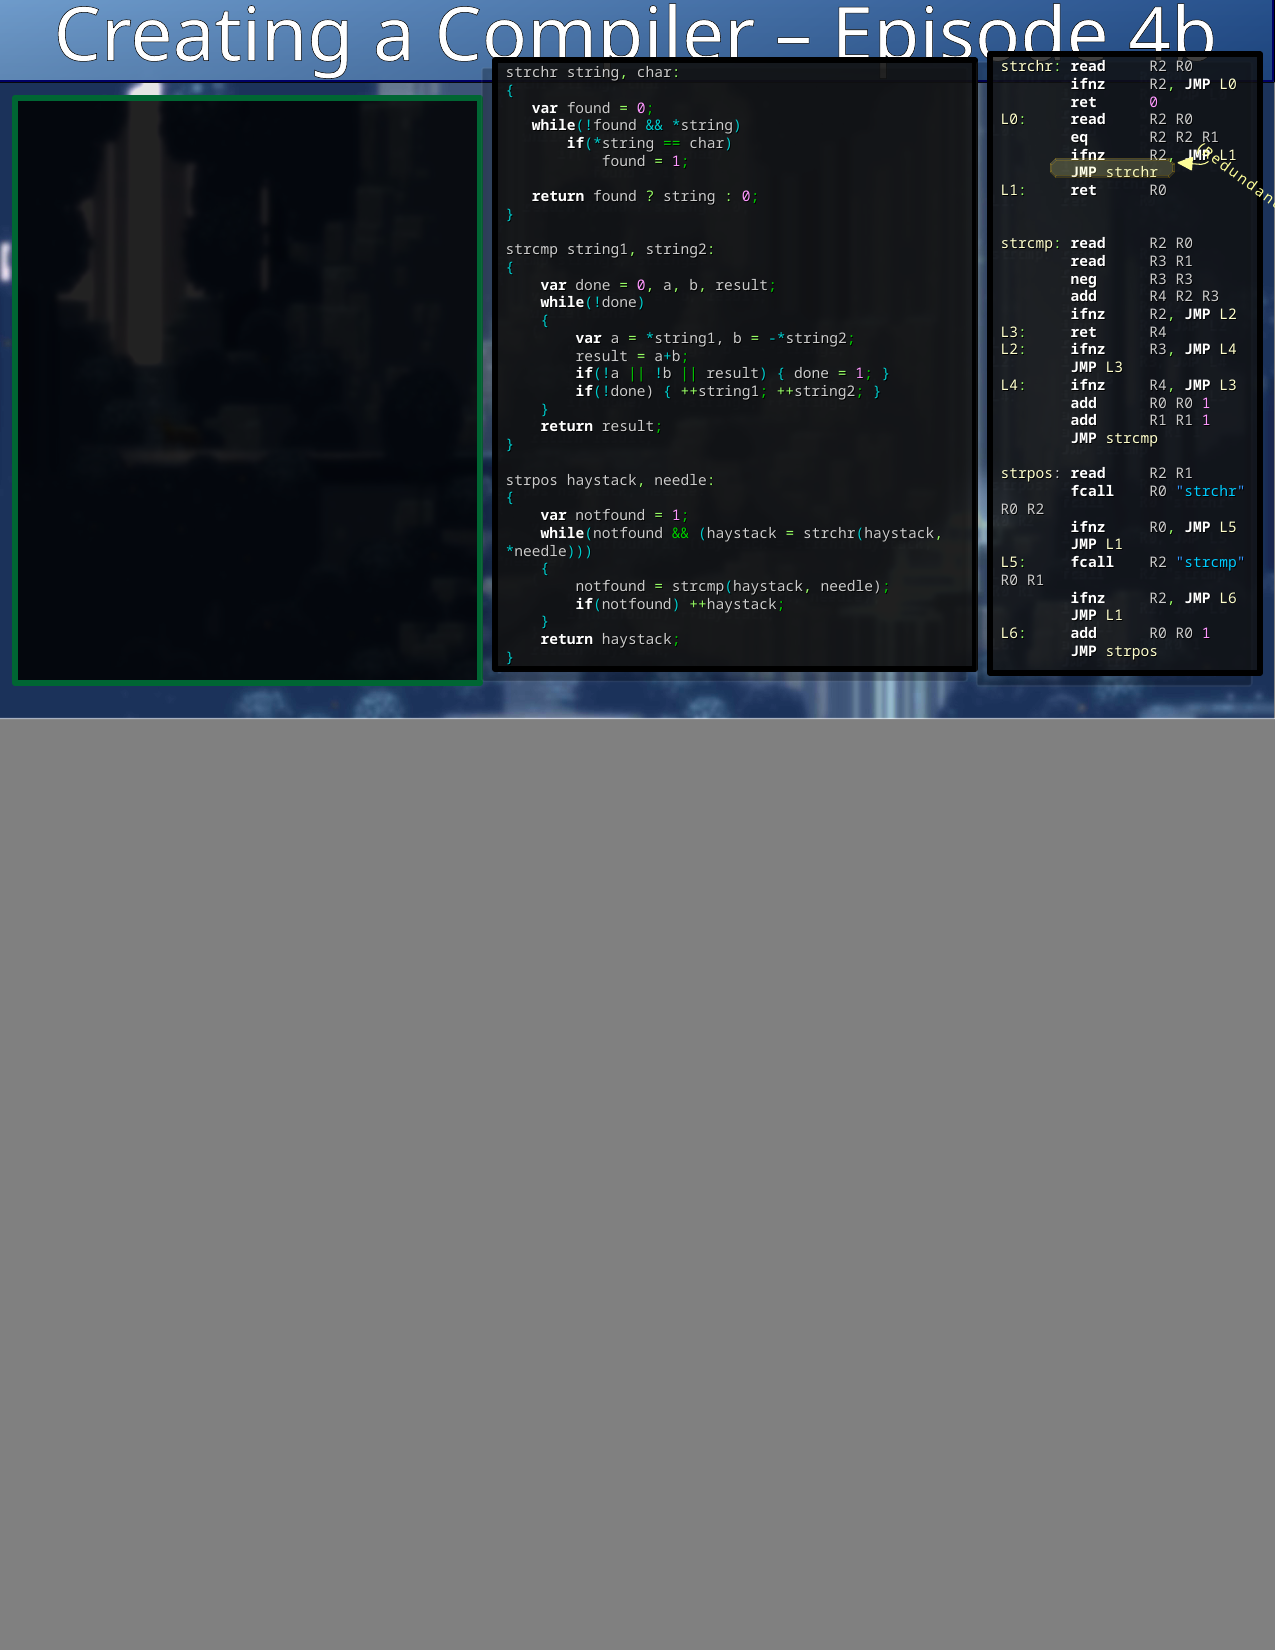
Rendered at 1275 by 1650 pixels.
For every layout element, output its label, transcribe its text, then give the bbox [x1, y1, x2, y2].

text_box [1050, 159, 1175, 178]
title Creating a Compiler – Episode 4b [0, 0, 1274, 82]
picture [1263, 83, 1274, 178]
text_box strchr: read R2 R0 ifnz R2, JMP L0 ret 0 L0: read R2 R0 eq R2 R2 R1 ifnz R2, JMP L1 JMP strchr L1: ret R0 strcmp: read R2 R0 read R3 R1 neg R3 R3 add R4 R2 R3 ifnz R2, JMP L2 L3: ret R4 L2: ifnz R3, JMP L4 JMP L3 L4: ifnz R4, JMP L3 add R0 R0 1 add R1 R1 1 JMP strcmp strpos: read R2 R1 fcall R0 "strchr" R0 R2 ifnz R0, JMP L5 JMP L1 L5: fcall R2 "strcmp" R0 R1 ifnz R2, JMP L6 JMP L1 L6: add R0 R0 1 JMP strpos [990, 104, 1261, 623]
text_box [15, 97, 481, 683]
text_box (Redundant) [1176, 123, 1275, 225]
picture [0, 83, 1274, 717]
text_box strchr string, char: { var found = 0; while(!found && *string) if(*string == char) found = 1; return found ? string : 0; } strcmp string1, string2: { var done = 0, a, b, result; while(!done) { var a = *string1, b = -*string2; result = a+b; if(!a || !b || result) { done = 1; } if(!done) { ++string1; ++string2; } } return result; } strpos haystack, needle: { var notfound = 1; while(notfound && (haystack = strchr(haystack, *needle))) { notfound = strcmp(haystack, needle); if(notfound) ++haystack; } return haystack; } [495, 103, 976, 626]
